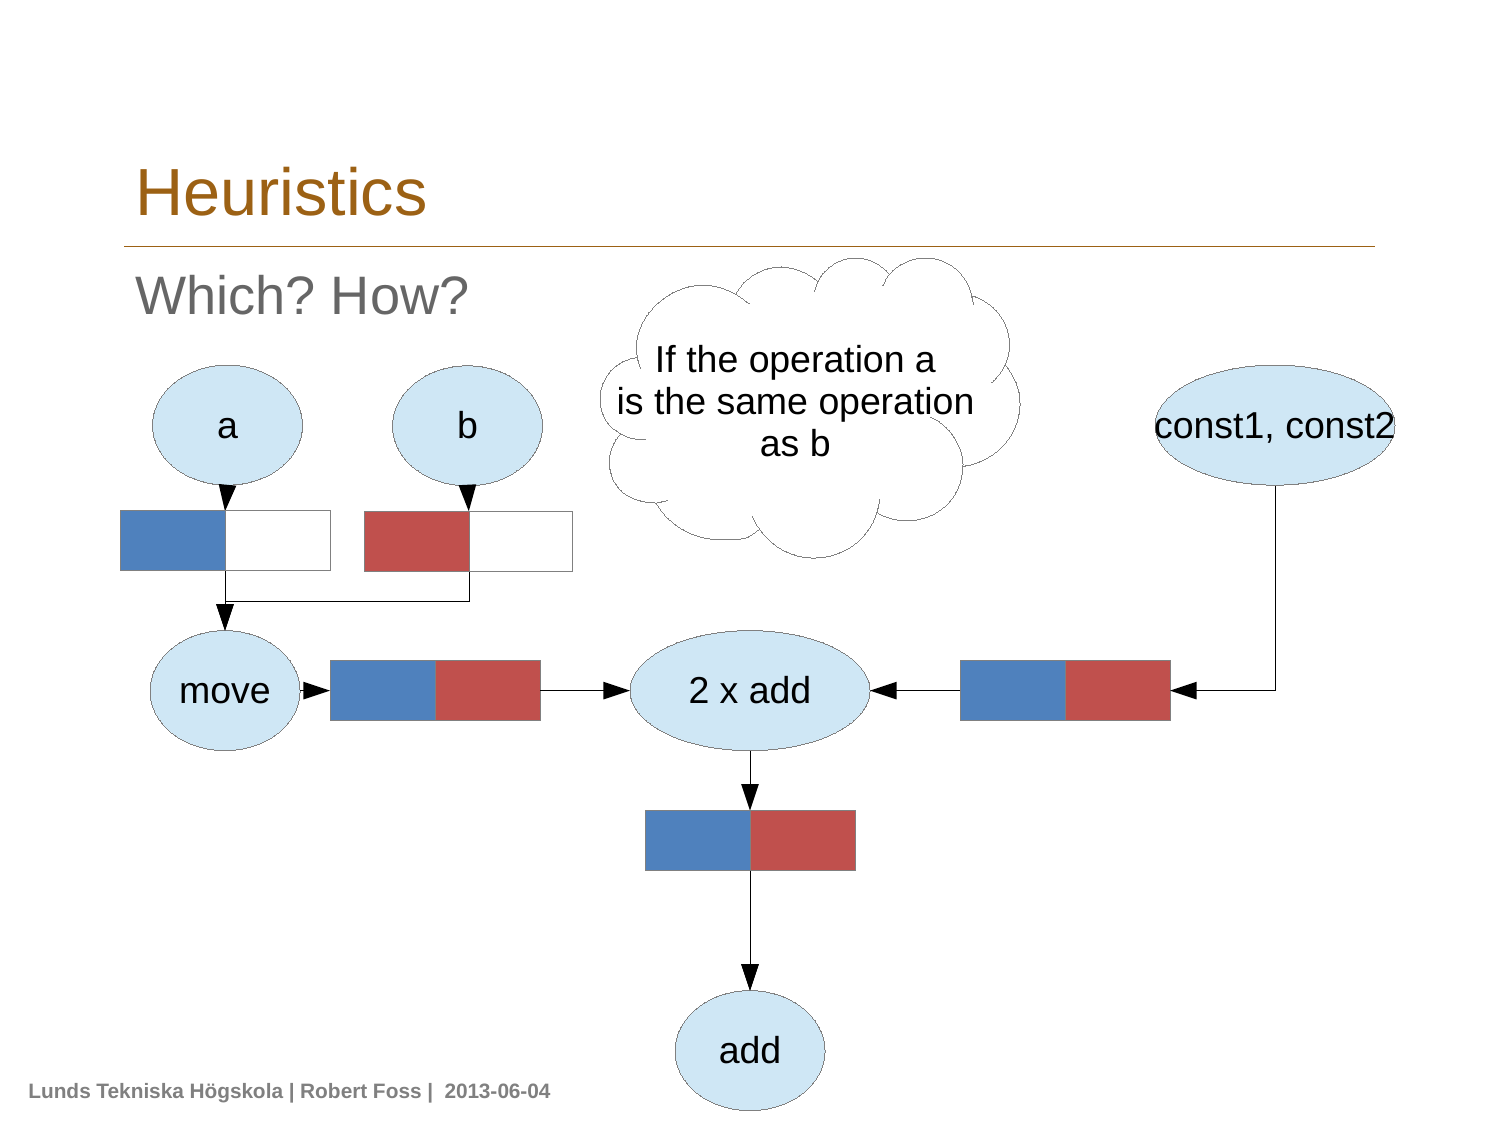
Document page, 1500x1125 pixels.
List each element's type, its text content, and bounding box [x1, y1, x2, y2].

text_box [120, 510, 331, 572]
title Heuristics [120, 120, 1500, 258]
text_box [330, 660, 541, 721]
text_box [960, 660, 1171, 721]
text_box If the operation a is the same operation as b [600, 258, 1021, 559]
text_box [364, 511, 574, 572]
text_box a [152, 365, 303, 485]
text_box add [675, 990, 826, 1111]
text_box move [150, 630, 301, 751]
text_box b [392, 365, 543, 486]
text_box 2 x add [630, 630, 871, 751]
title Which? How? [120, 239, 1035, 346]
text_box const1, const2 [1155, 365, 1396, 486]
text_box [645, 810, 856, 871]
